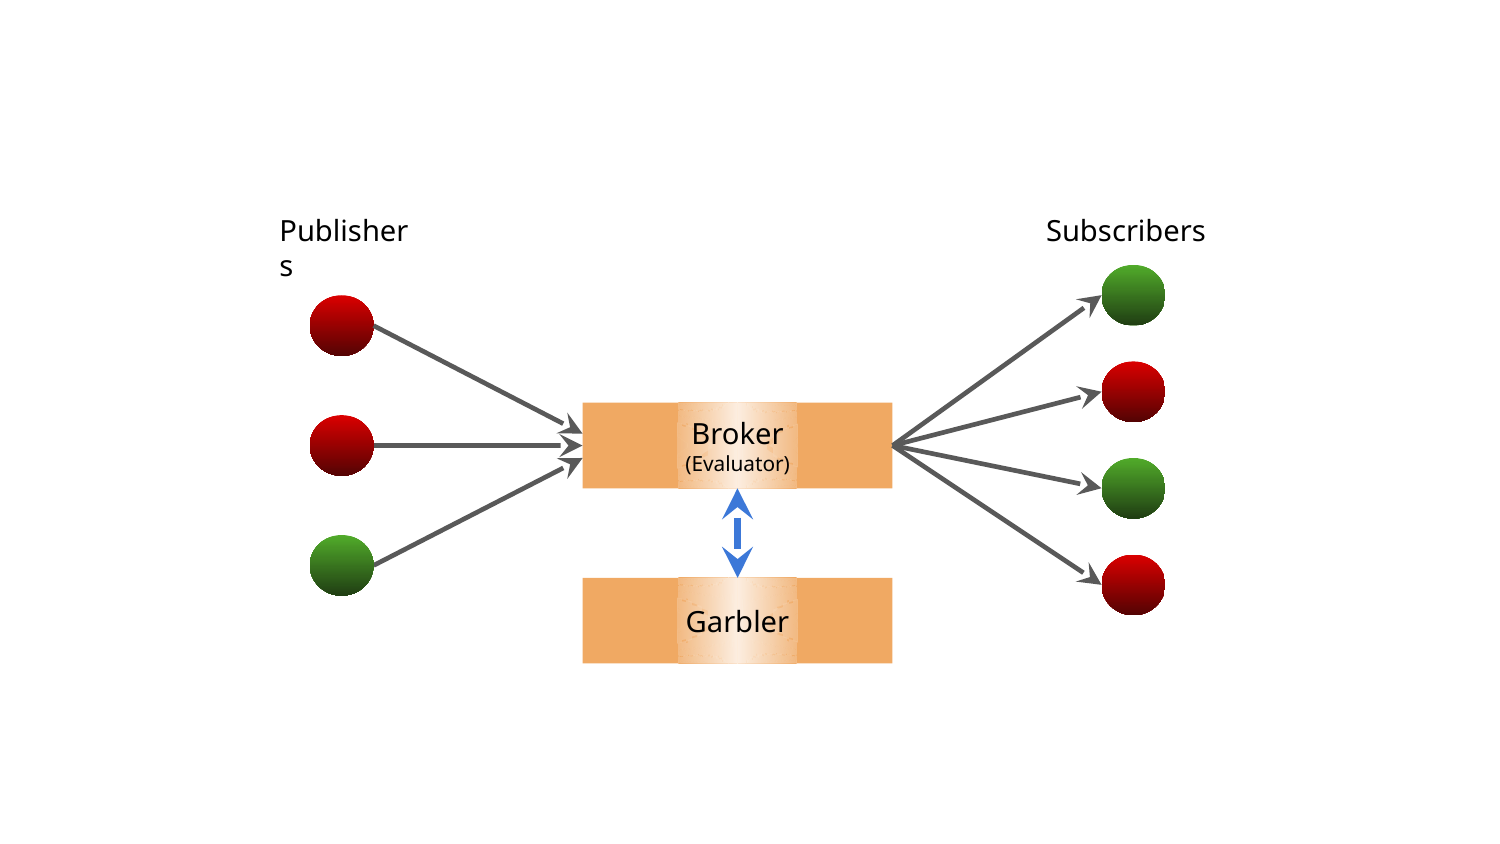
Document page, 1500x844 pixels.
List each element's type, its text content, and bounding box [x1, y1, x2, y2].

text_box [309, 535, 374, 596]
text_box Publishers [264, 196, 434, 258]
text_box Garbler [582, 577, 893, 664]
text_box [1101, 554, 1166, 616]
text_box [1101, 361, 1166, 423]
text_box [309, 415, 374, 476]
text_box Broker (Evaluator) [582, 402, 893, 489]
text_box [1101, 264, 1166, 326]
text_box [1101, 457, 1166, 519]
text_box Subscribers [1031, 196, 1236, 258]
text_box [309, 295, 374, 356]
